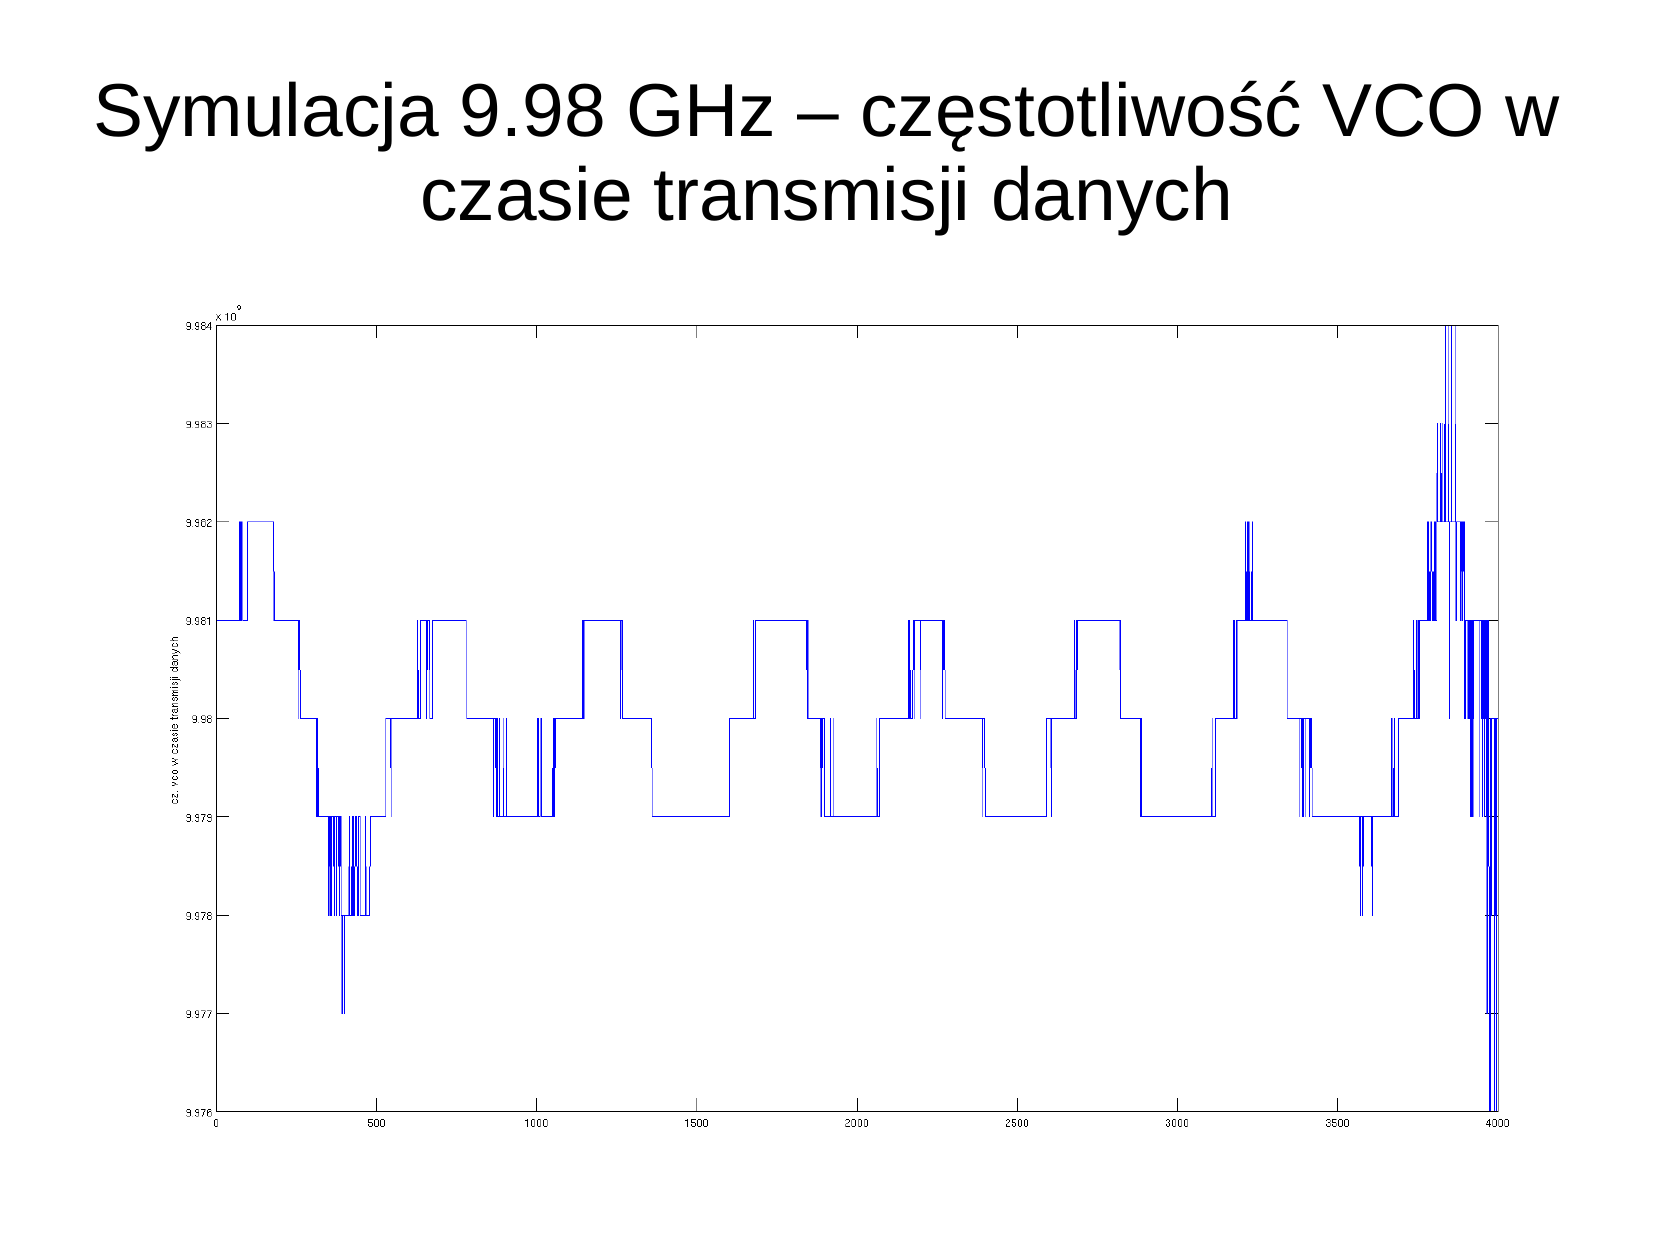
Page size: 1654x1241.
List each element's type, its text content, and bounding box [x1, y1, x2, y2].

title Symulacja 9.98 GHz – częstotliwość VCO w czasie transmisji danych [82, 49, 1571, 252]
picture [0, 252, 1654, 1217]
